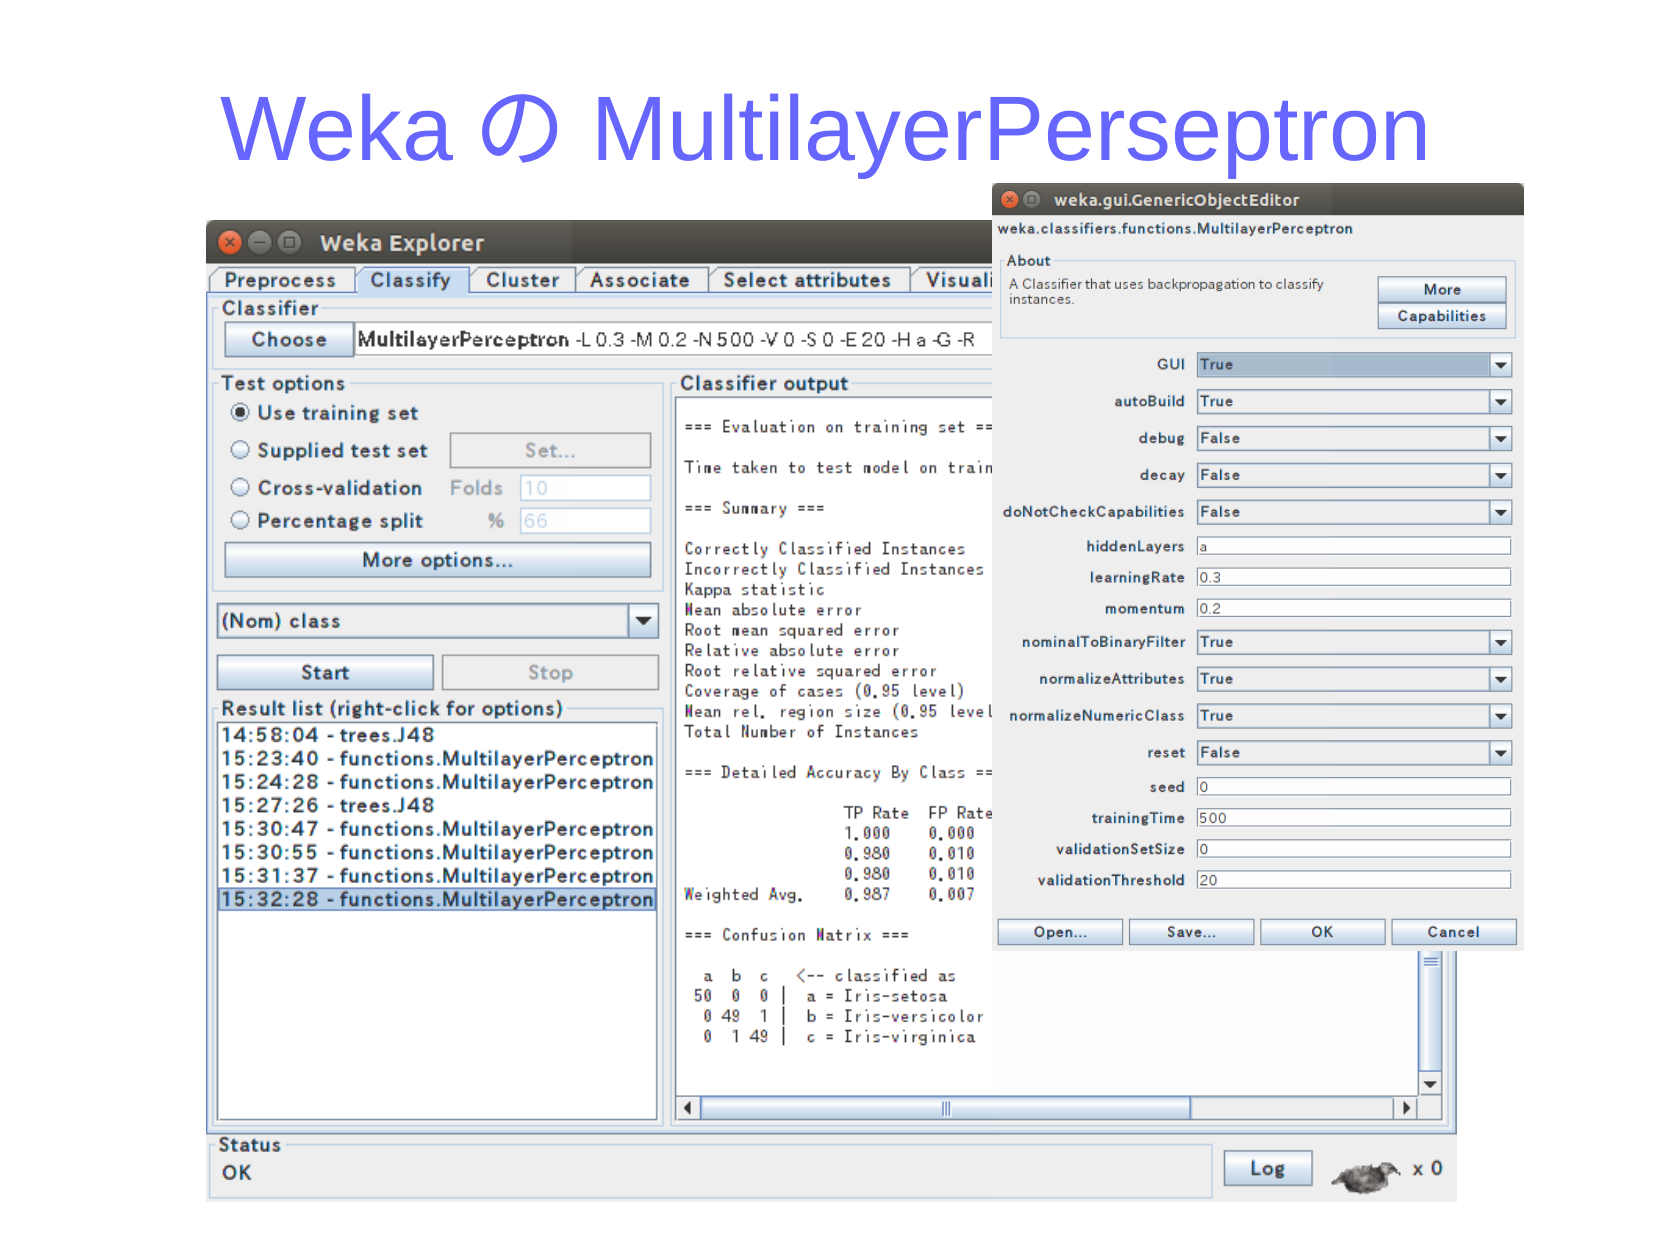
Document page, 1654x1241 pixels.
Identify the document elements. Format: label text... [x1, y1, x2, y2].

title WekaのMultilayerPerseptron [82, 41, 1571, 210]
picture [206, 210, 1524, 1202]
